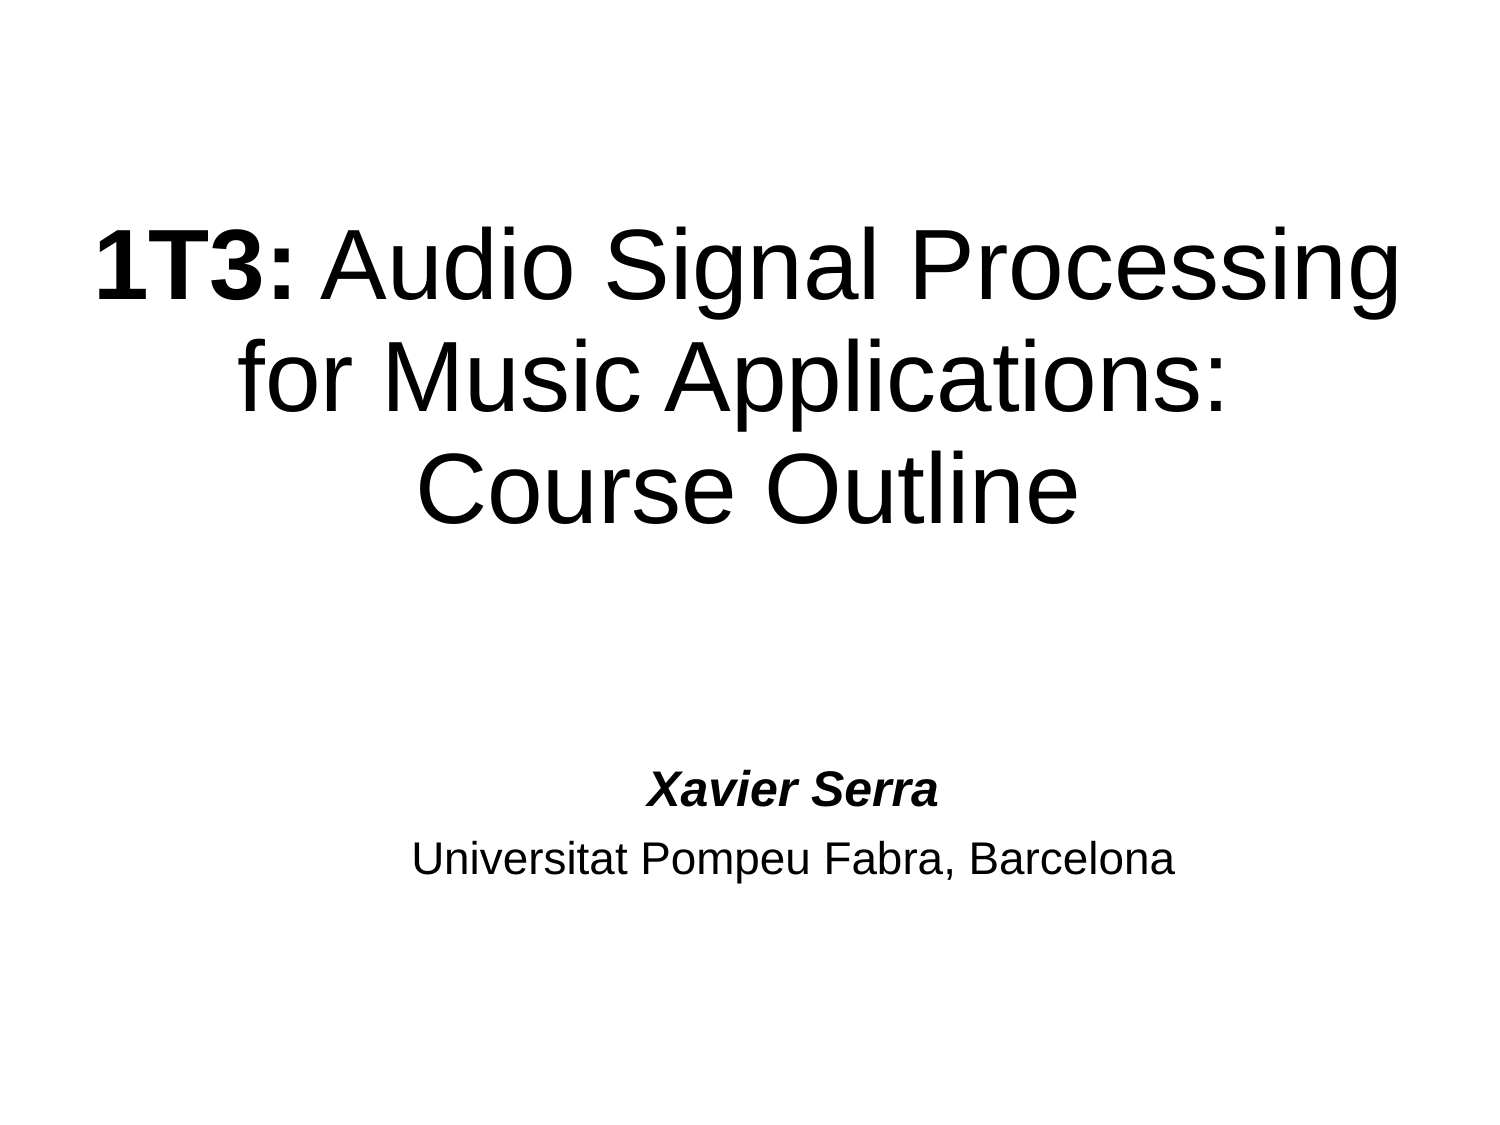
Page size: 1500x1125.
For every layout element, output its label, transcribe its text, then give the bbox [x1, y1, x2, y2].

text_box Xavier Serra Universitat Pompeu Fabra, Barcelona [337, 753, 1250, 1039]
title 1T3: Audio Signal Processing for Music Applications: Course Outline [80, 203, 1416, 551]
